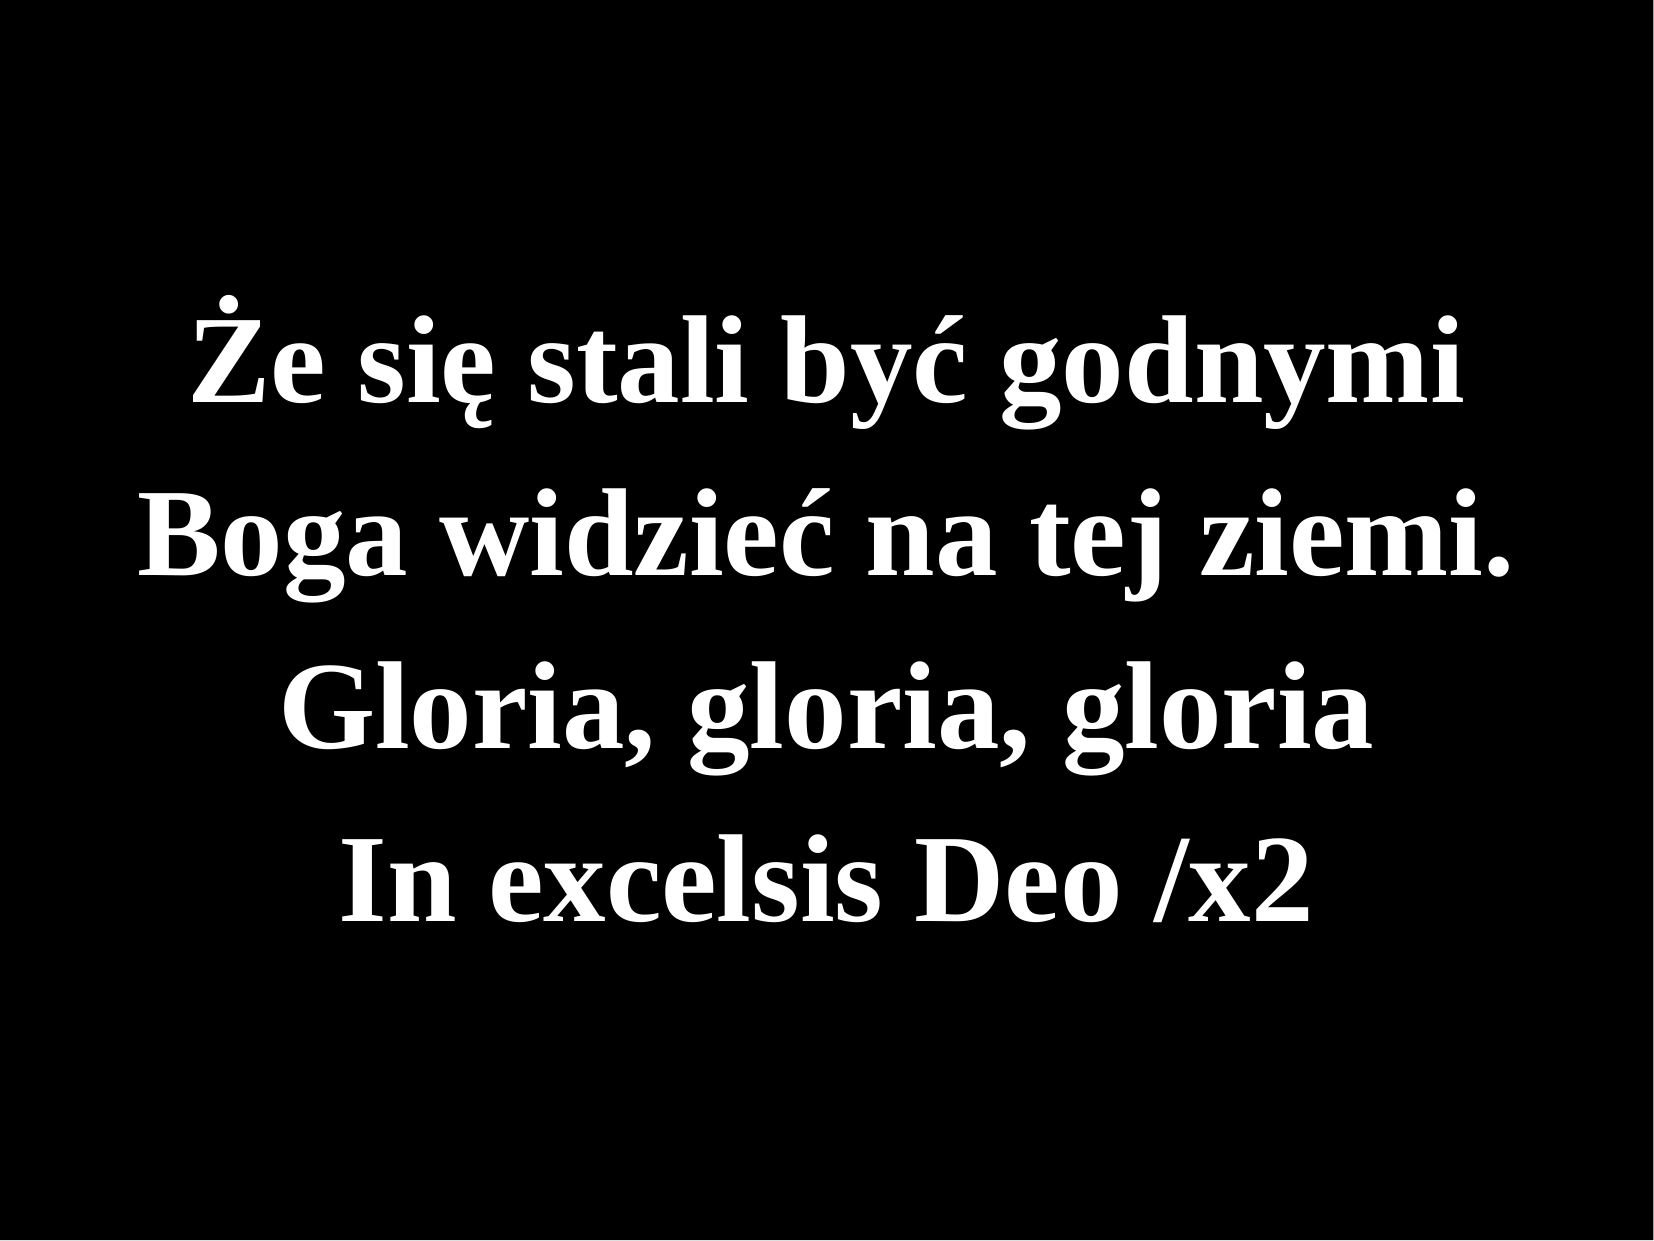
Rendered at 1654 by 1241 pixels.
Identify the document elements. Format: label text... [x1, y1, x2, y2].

title Że się stali być godnymi ppp Boga widzieć na tej ziemi. ppp Gloria, gloria, gloria ppp In excelsis Deo /x2 [0, 0, 1654, 1241]
